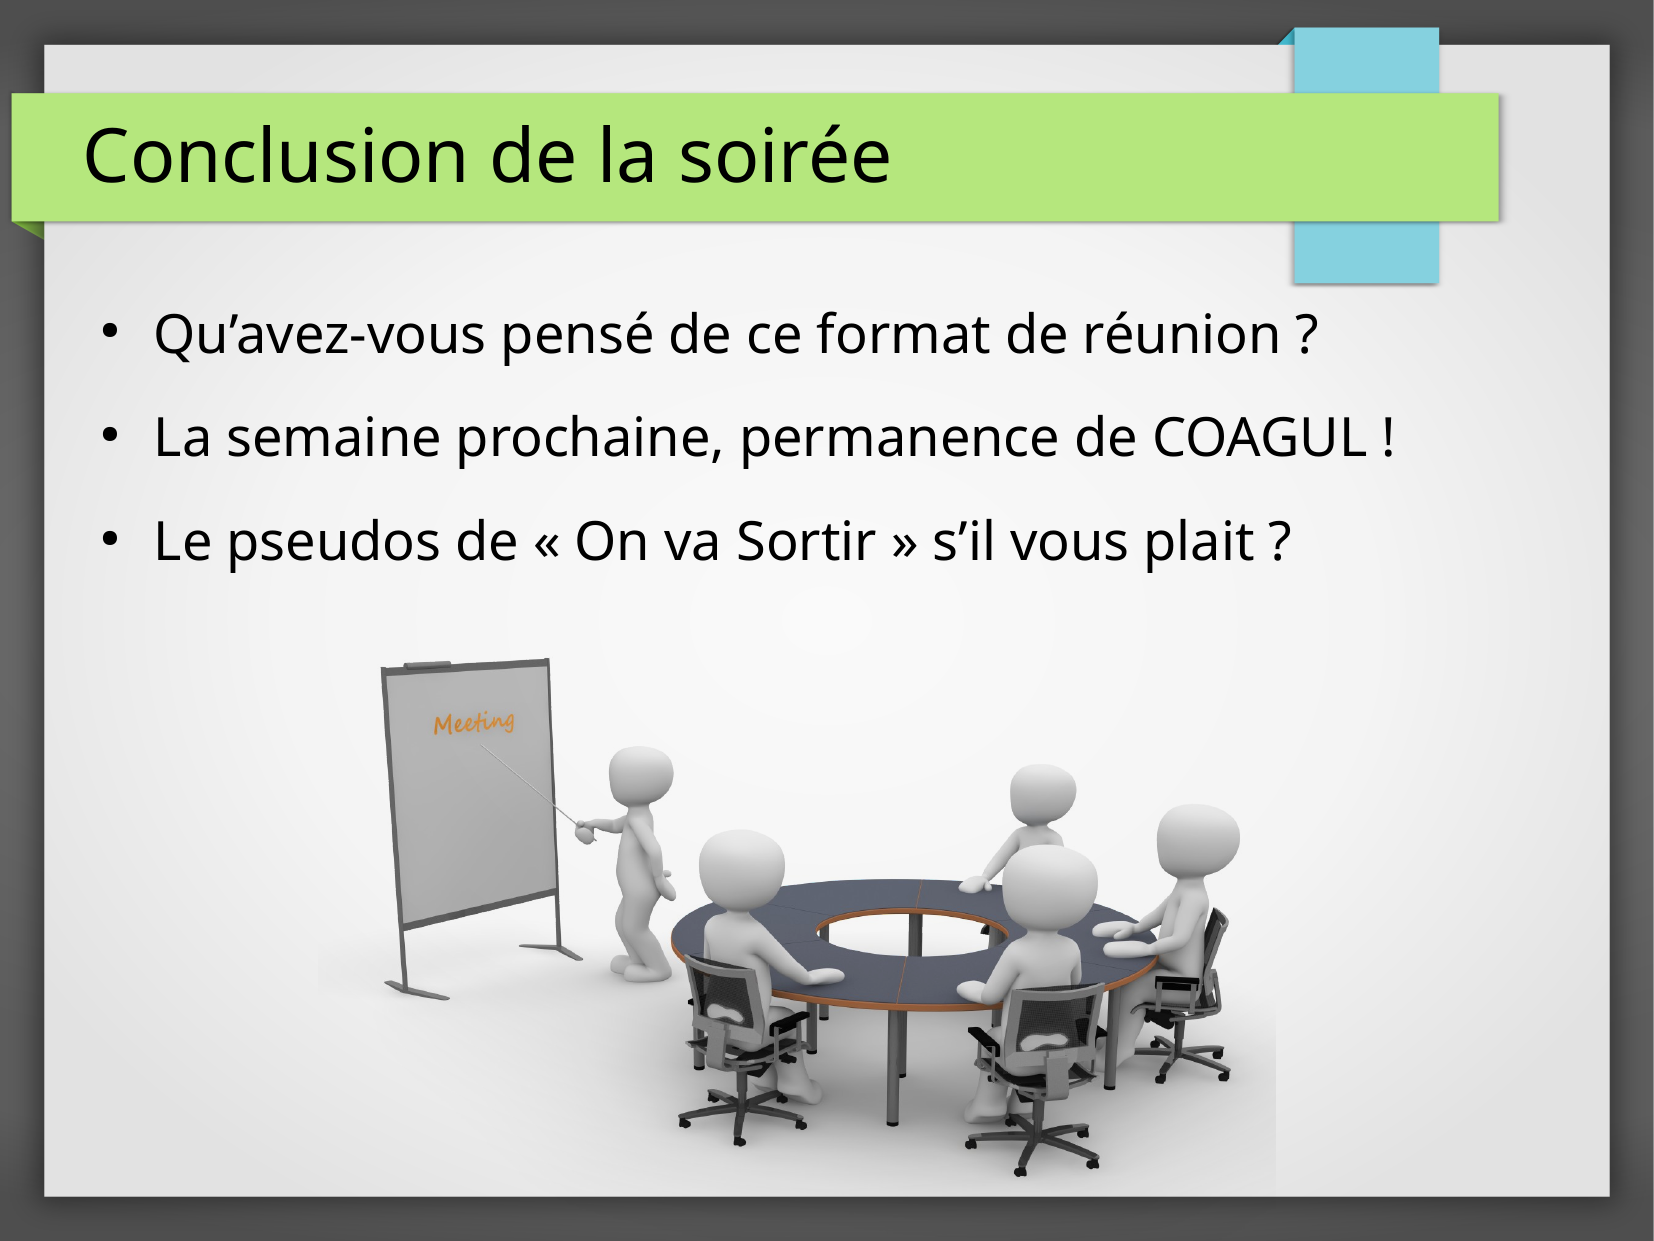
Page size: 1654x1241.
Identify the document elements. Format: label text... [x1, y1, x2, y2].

picture [0, 0, 1654, 1241]
title Conclusion de la soirée [82, 94, 1264, 213]
list Qu’avez-vous pensé de ce format de réunion ? La semaine prochaine, permanence de COAGUL ! Le pseudos de « On va Sortir » s’il vous plait ? [82, 295, 1571, 1015]
